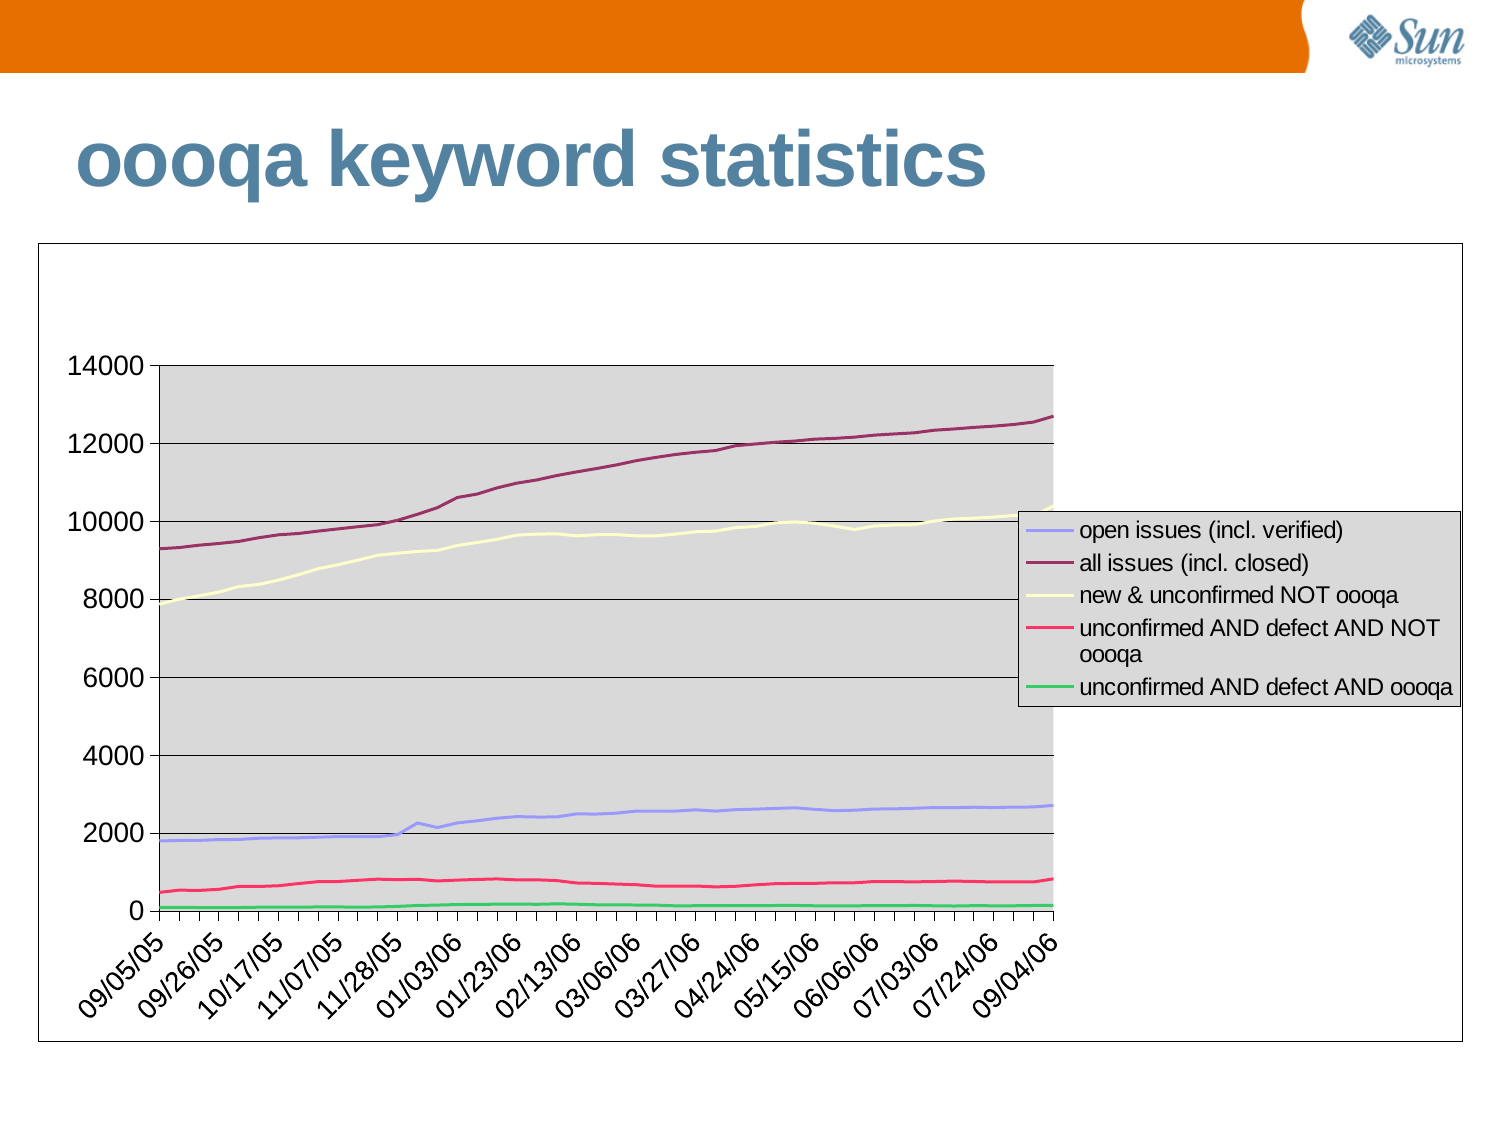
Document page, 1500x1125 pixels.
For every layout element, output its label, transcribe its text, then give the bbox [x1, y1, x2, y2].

title oooqa keyword statistics [75, 123, 1437, 227]
chart [38, 243, 1470, 1042]
picture [0, 0, 1500, 73]
